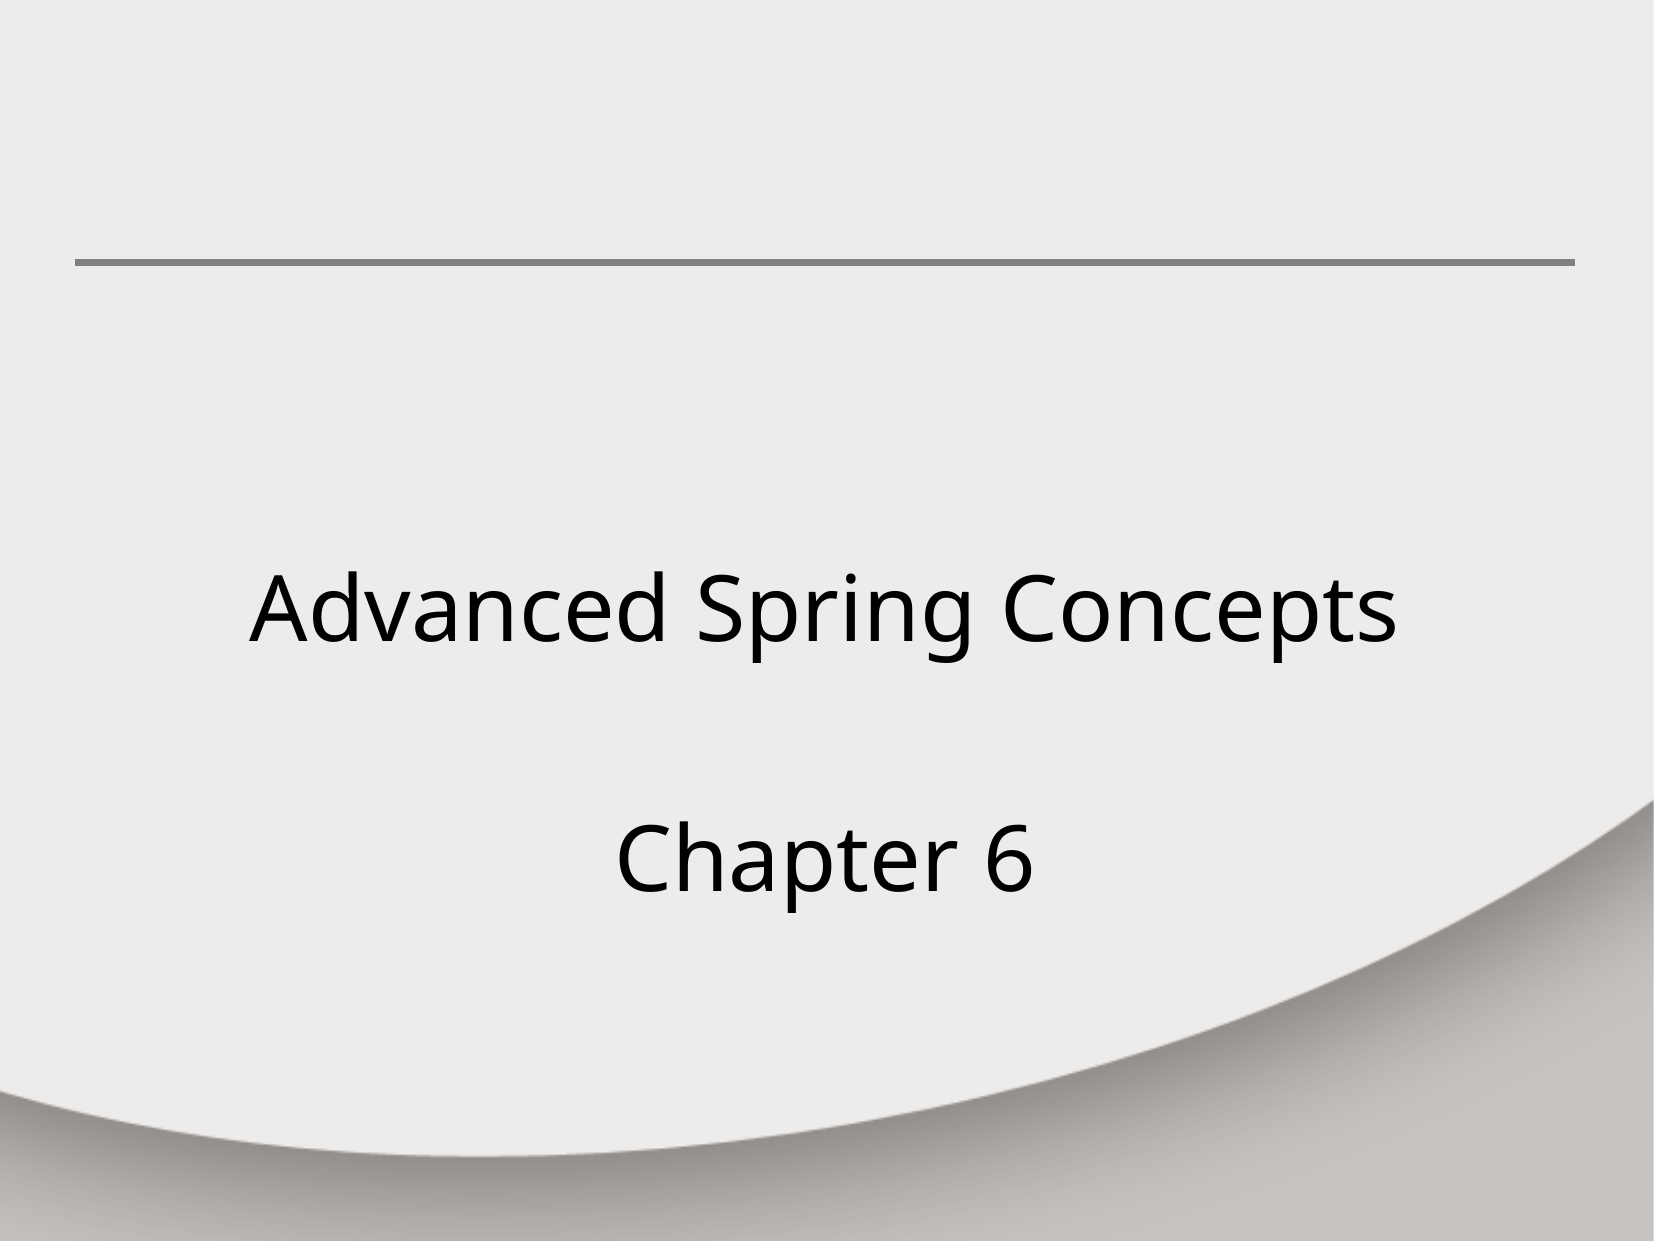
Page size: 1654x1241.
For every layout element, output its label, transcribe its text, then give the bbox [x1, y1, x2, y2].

picture [0, 0, 1654, 1241]
text_box Advanced Spring Concepts Chapter 6 [75, 300, 1576, 1163]
